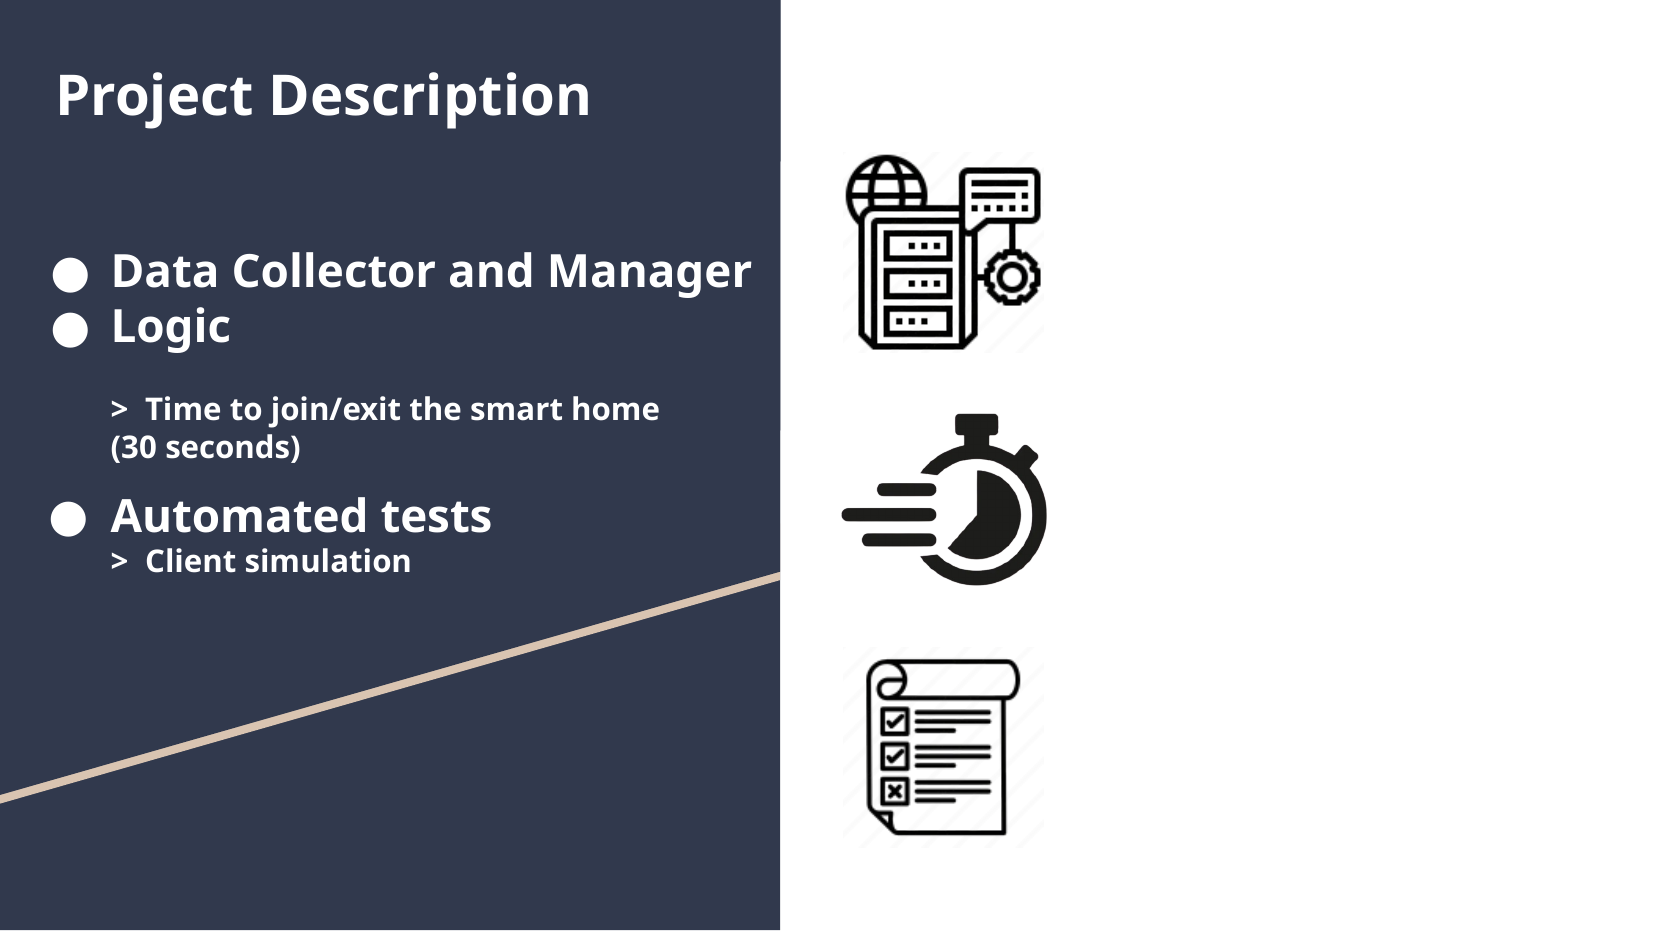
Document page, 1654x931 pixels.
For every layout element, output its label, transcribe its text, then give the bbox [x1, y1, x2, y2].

text_box Project Description [55, 34, 1591, 153]
picture [843, 152, 1044, 353]
picture [827, 382, 1061, 617]
text_box Data Collector and Manager Logic > Time to join/exit the smart home (30 seconds) Automated tests > Client simulation [35, 242, 780, 863]
picture [843, 647, 1044, 848]
